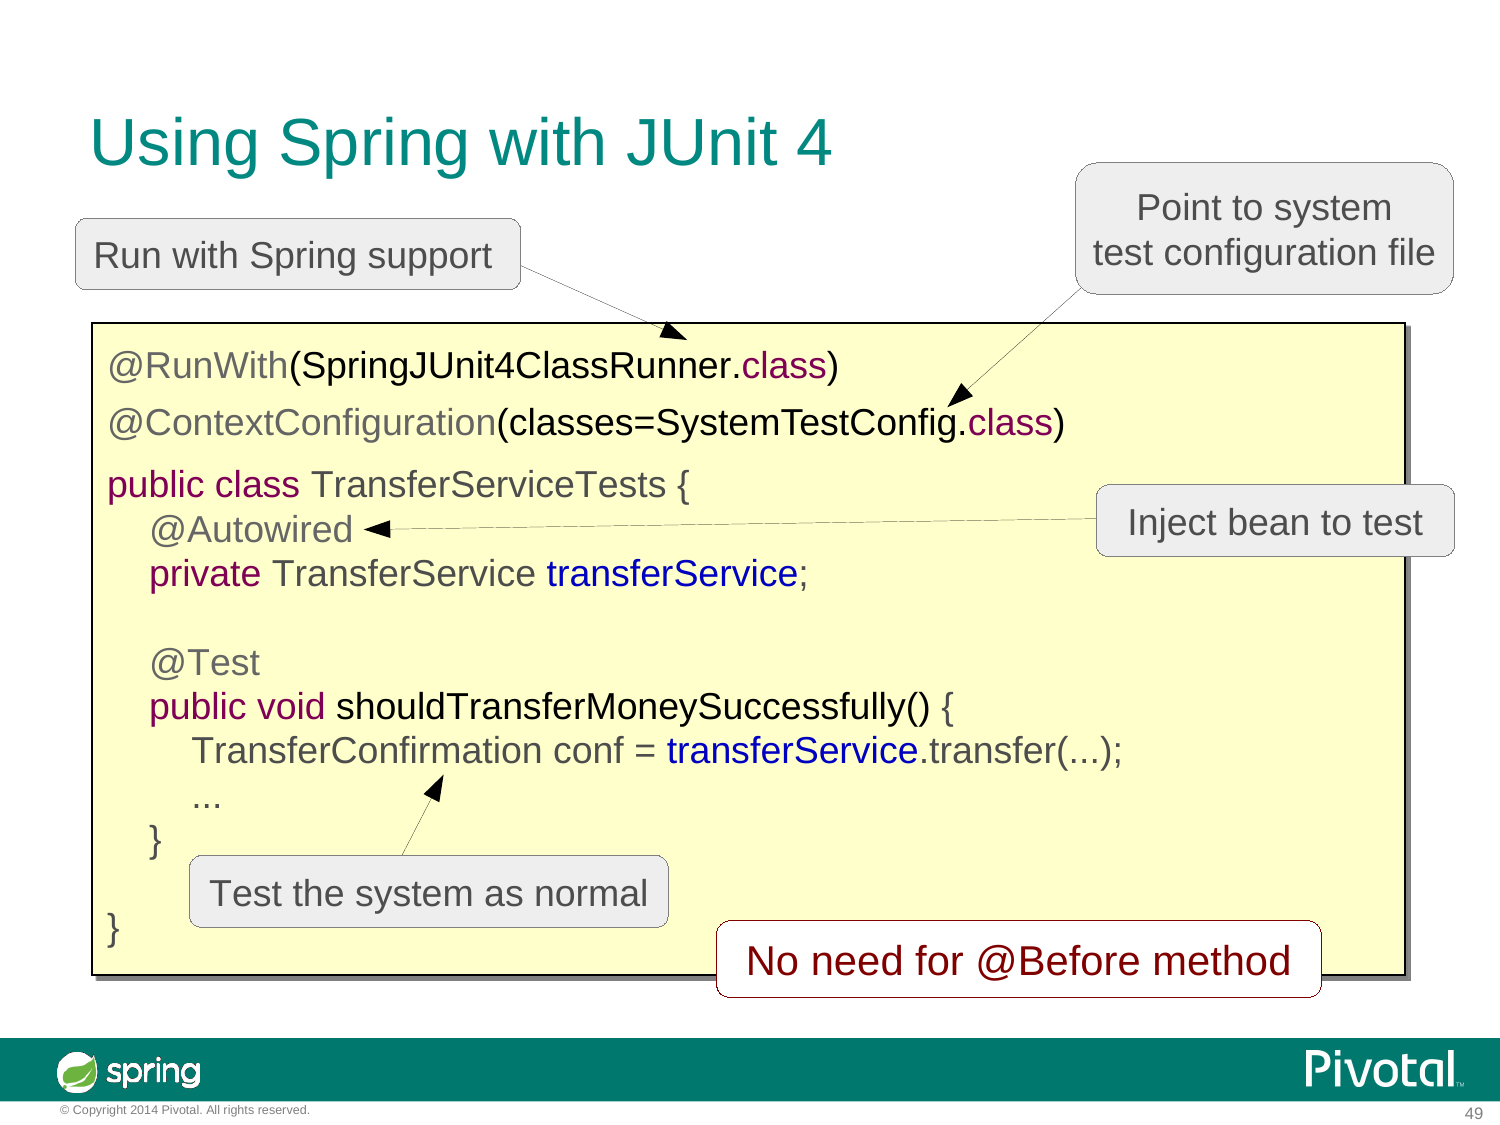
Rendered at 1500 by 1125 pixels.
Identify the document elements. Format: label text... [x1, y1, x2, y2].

list @RunWith(SpringJUnit4ClassRunner.class) @ContextConfiguration(classes=SystemTestConfig.class) public class TransferServiceTests { @Autowired private TransferService transferService; @Test public void shouldTransferMoneySuccessfully() { TransferConfirmation conf = transferService.transfer(...); ... } } [92, 322, 1405, 976]
text_box Inject bean to test [1096, 484, 1455, 557]
picture [32, 1041, 210, 1103]
text_box Run with Spring support [75, 218, 521, 290]
text_box Point to system test configuration file [1075, 162, 1454, 295]
title Using Spring with JUnit 4 [75, 45, 1426, 233]
picture [1306, 1050, 1464, 1087]
text_box No need for @Before method [716, 920, 1322, 998]
text_box Test the system as normal [189, 855, 669, 928]
